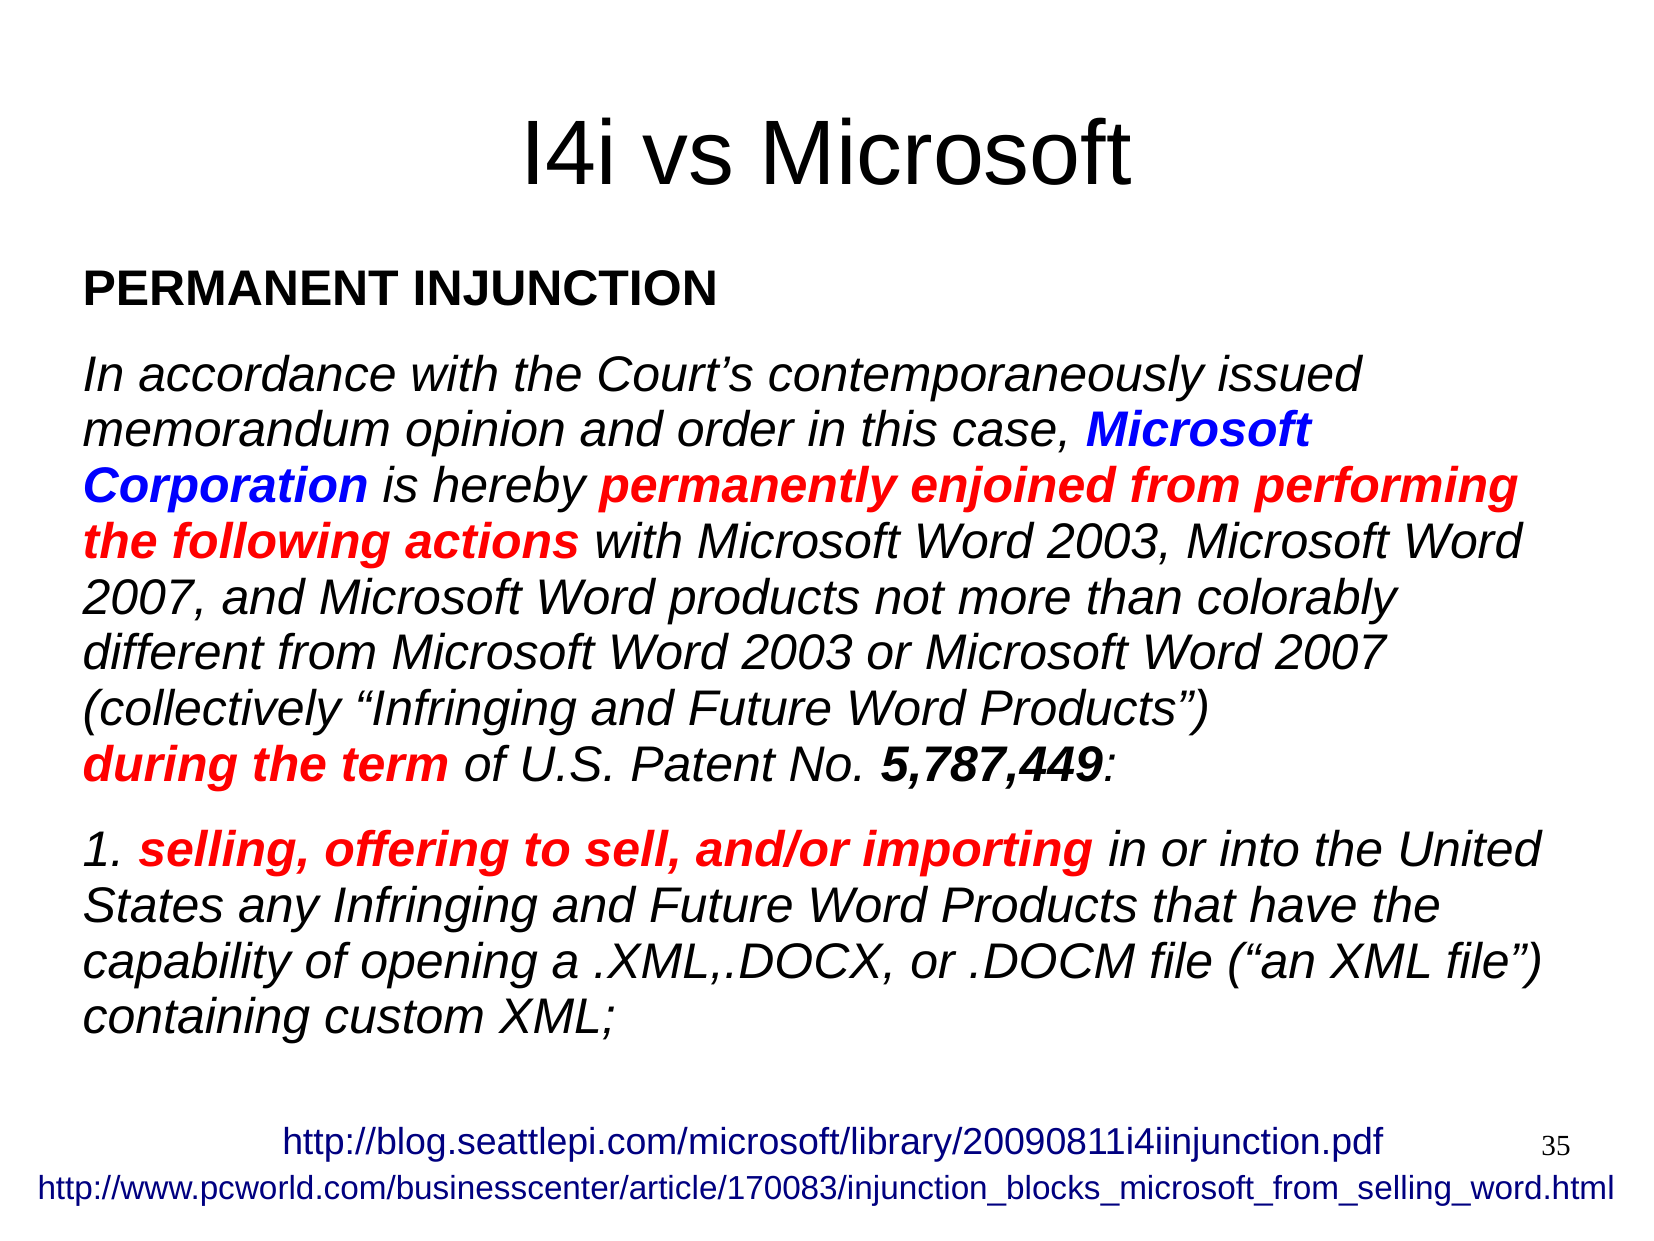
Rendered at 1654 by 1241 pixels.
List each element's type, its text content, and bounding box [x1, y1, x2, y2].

text_box http://blog.seattlepi.com/microsoft/library/20090811i4iinjunction.pdf [267, 1113, 1426, 1170]
title I4i vs Microsoft [82, 56, 1571, 250]
text_box http://www.pcworld.com/businesscenter/article/170083/injunction_blocks_microsoft_from_selling_word.html [0, 1162, 1654, 1215]
list PERMANENT INJUNCTION In accordance with the Court’s contemporaneously issued memorandum opinion and order in this case, Microsoft Corporation is hereby permanently enjoined from performing the following actions with Microsoft Word 2003, Microsoft Word 2007, and Microsoft Word products not more than colorably different from Microsoft Word 2003 or Microsoft Word 2007 (collectively “Infringing and Future Word Products”) during the term of U.S. Patent No. 5,787,449: 1. selling, offering to sell, and/or importing in or into the United States any Infringing and Future Word Products that have the capability of opening a .XML,.DOCX, or .DOCM file (“an XML file”) containing custom XML; [82, 260, 1571, 1065]
